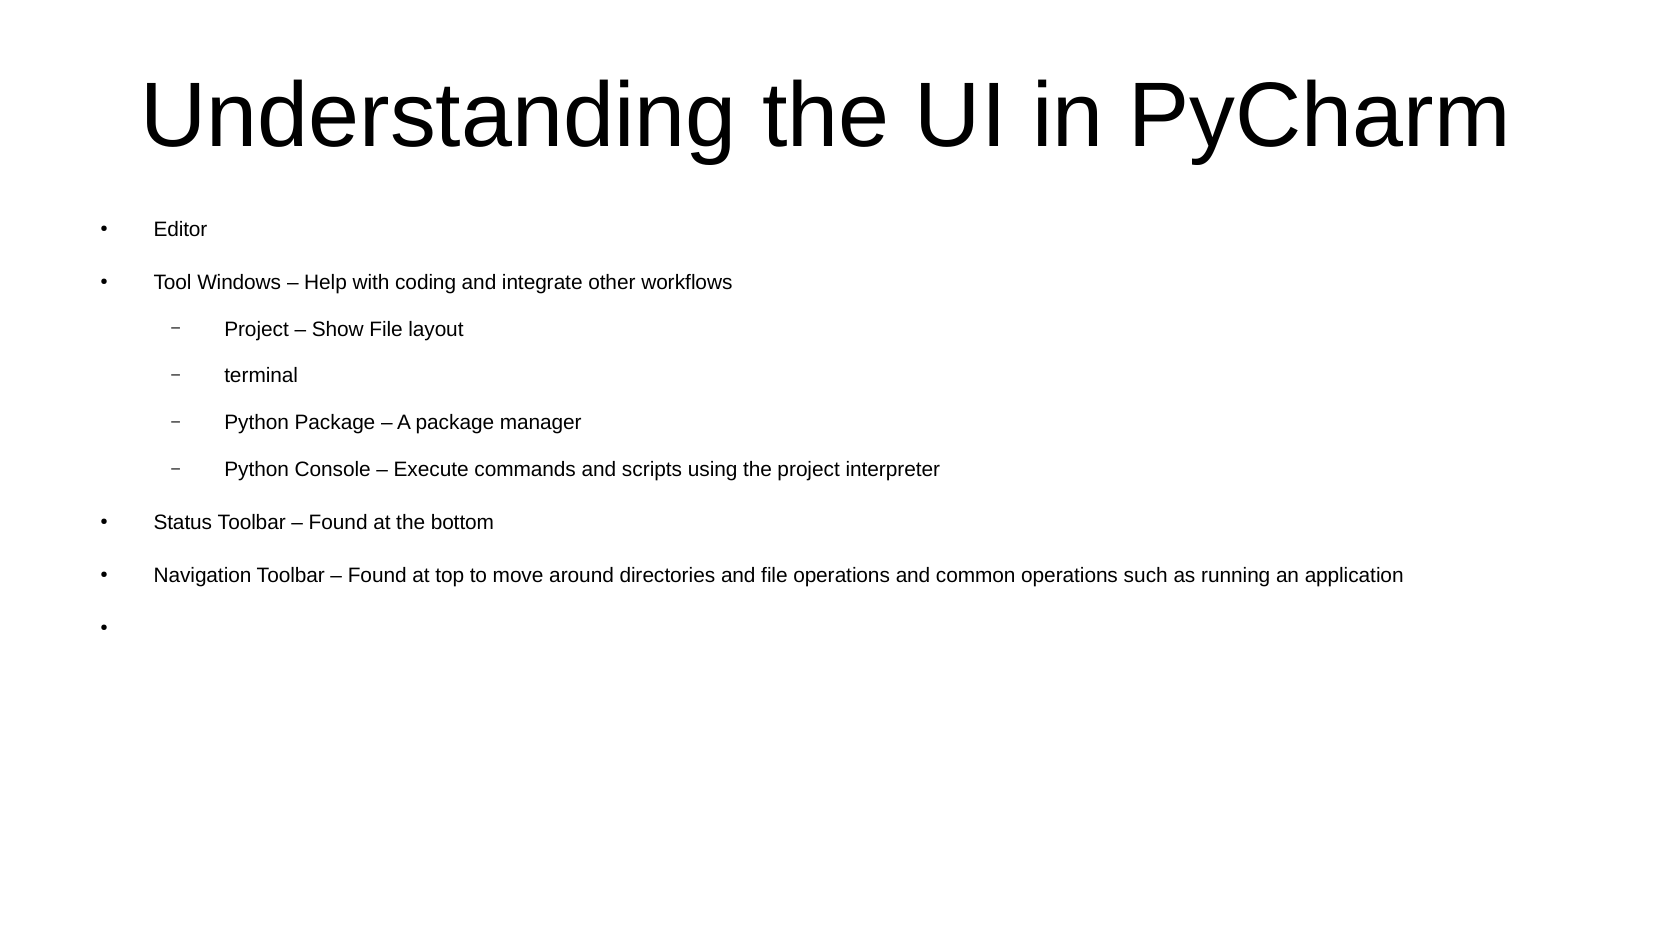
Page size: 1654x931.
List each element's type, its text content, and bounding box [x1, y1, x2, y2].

list Editor Tool Windows – Help with coding and integrate other workflows Project – Show File layout terminal Python Package – A package manager Python Console – Execute commands and scripts using the project interpreter Status Toolbar – Found at the bottom Navigation Toolbar – Found at top to move around directories and file operations and common operations such as running an application [82, 217, 1636, 916]
title Understanding the UI in PyCharm [82, 37, 1571, 193]
